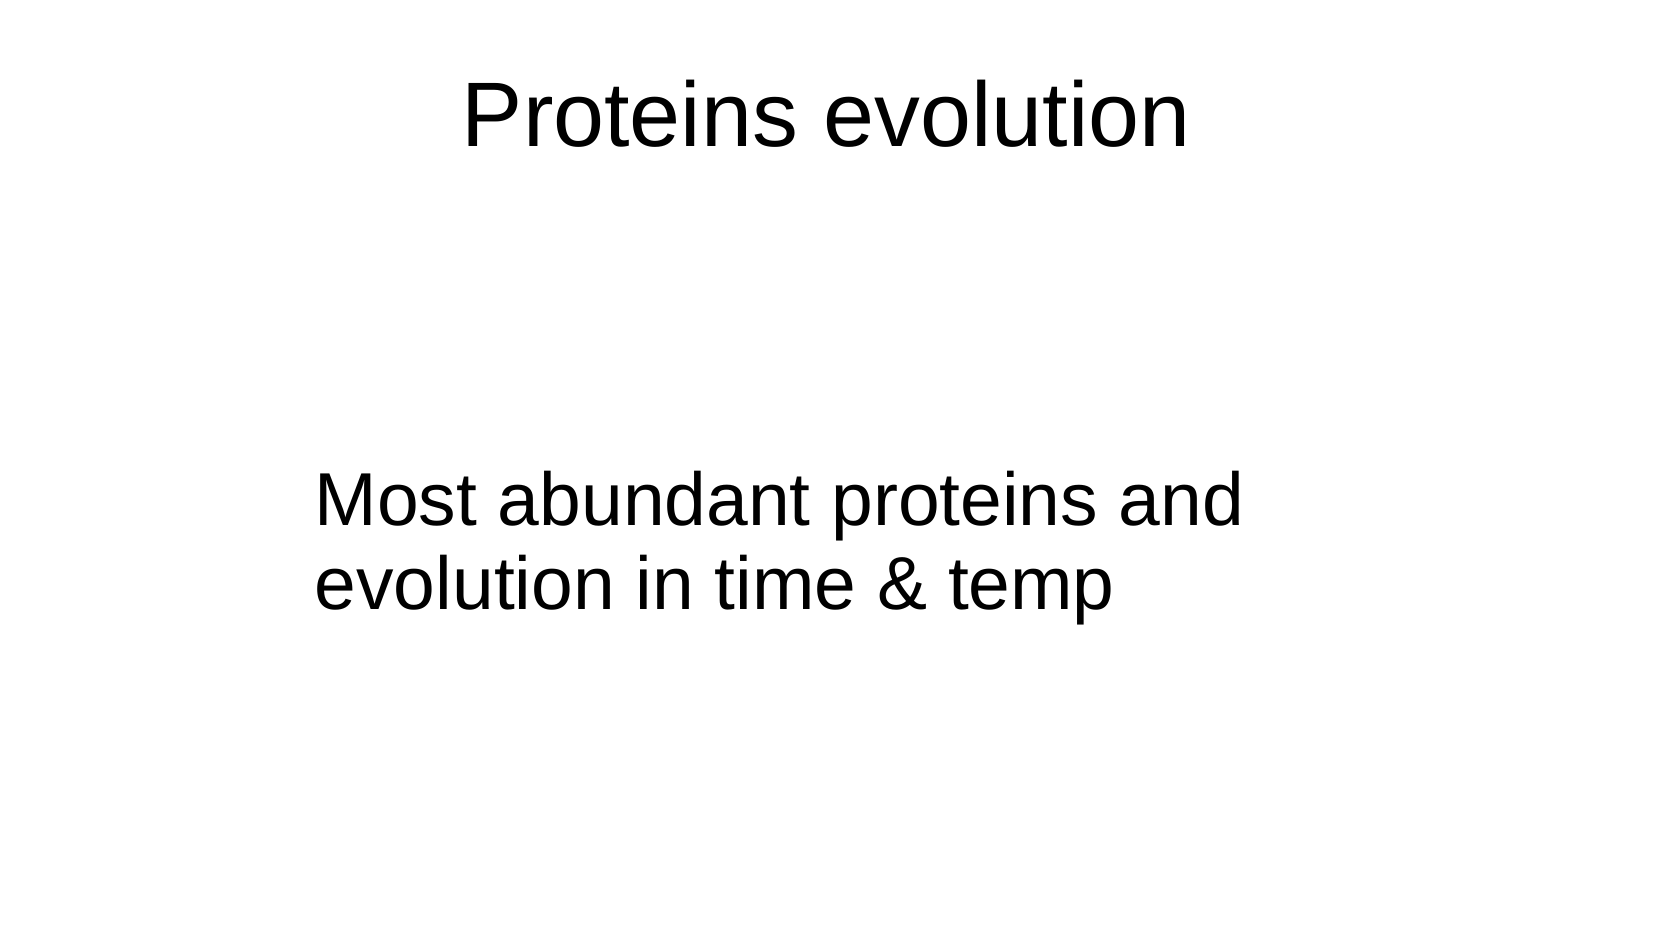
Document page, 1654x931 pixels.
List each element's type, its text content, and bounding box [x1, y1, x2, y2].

text_box Most abundant proteins and evolution in time & temp [300, 450, 1351, 717]
title Proteins evolution [82, 37, 1571, 193]
